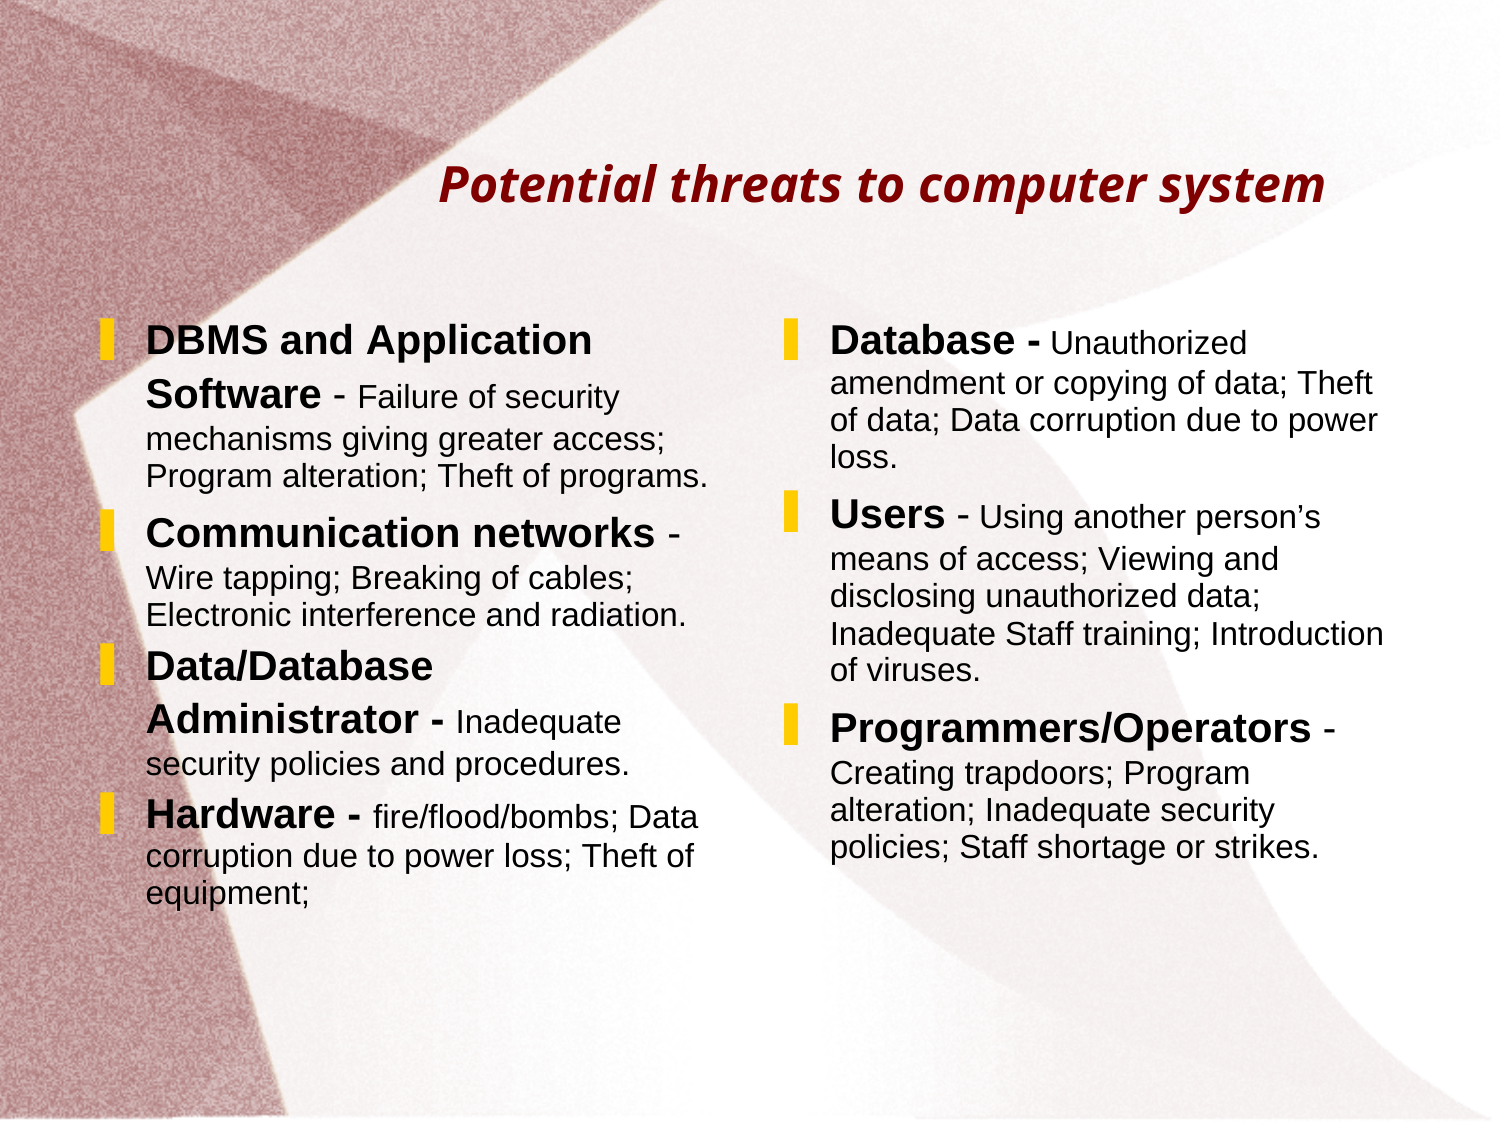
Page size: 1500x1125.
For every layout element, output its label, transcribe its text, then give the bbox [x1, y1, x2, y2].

picture [0, 0, 1500, 1125]
list DBMS and Application Software - Failure of security mechanisms giving greater access; Program alteration; Theft of programs. Communication networks - Wire tapping; Breaking of cables; Electronic interference and radiation. Data/Database Administrator - Inadequate security policies and procedures. Hardware - fire/flood/bombs; Data corruption due to power loss; Theft of equipment; [74, 309, 733, 994]
title Potential threats to computer system [66, 37, 1342, 225]
list Database - Unauthorized amendment or copying of data; Theft of data; Data corruption due to power loss. Users - Using another person’s means of access; Viewing and disclosing unauthorized data; Inadequate Staff training; Introduction of viruses. Programmers/Operators - Creating trapdoors; Program alteration; Inadequate security policies; Staff shortage or strikes. [759, 309, 1417, 994]
